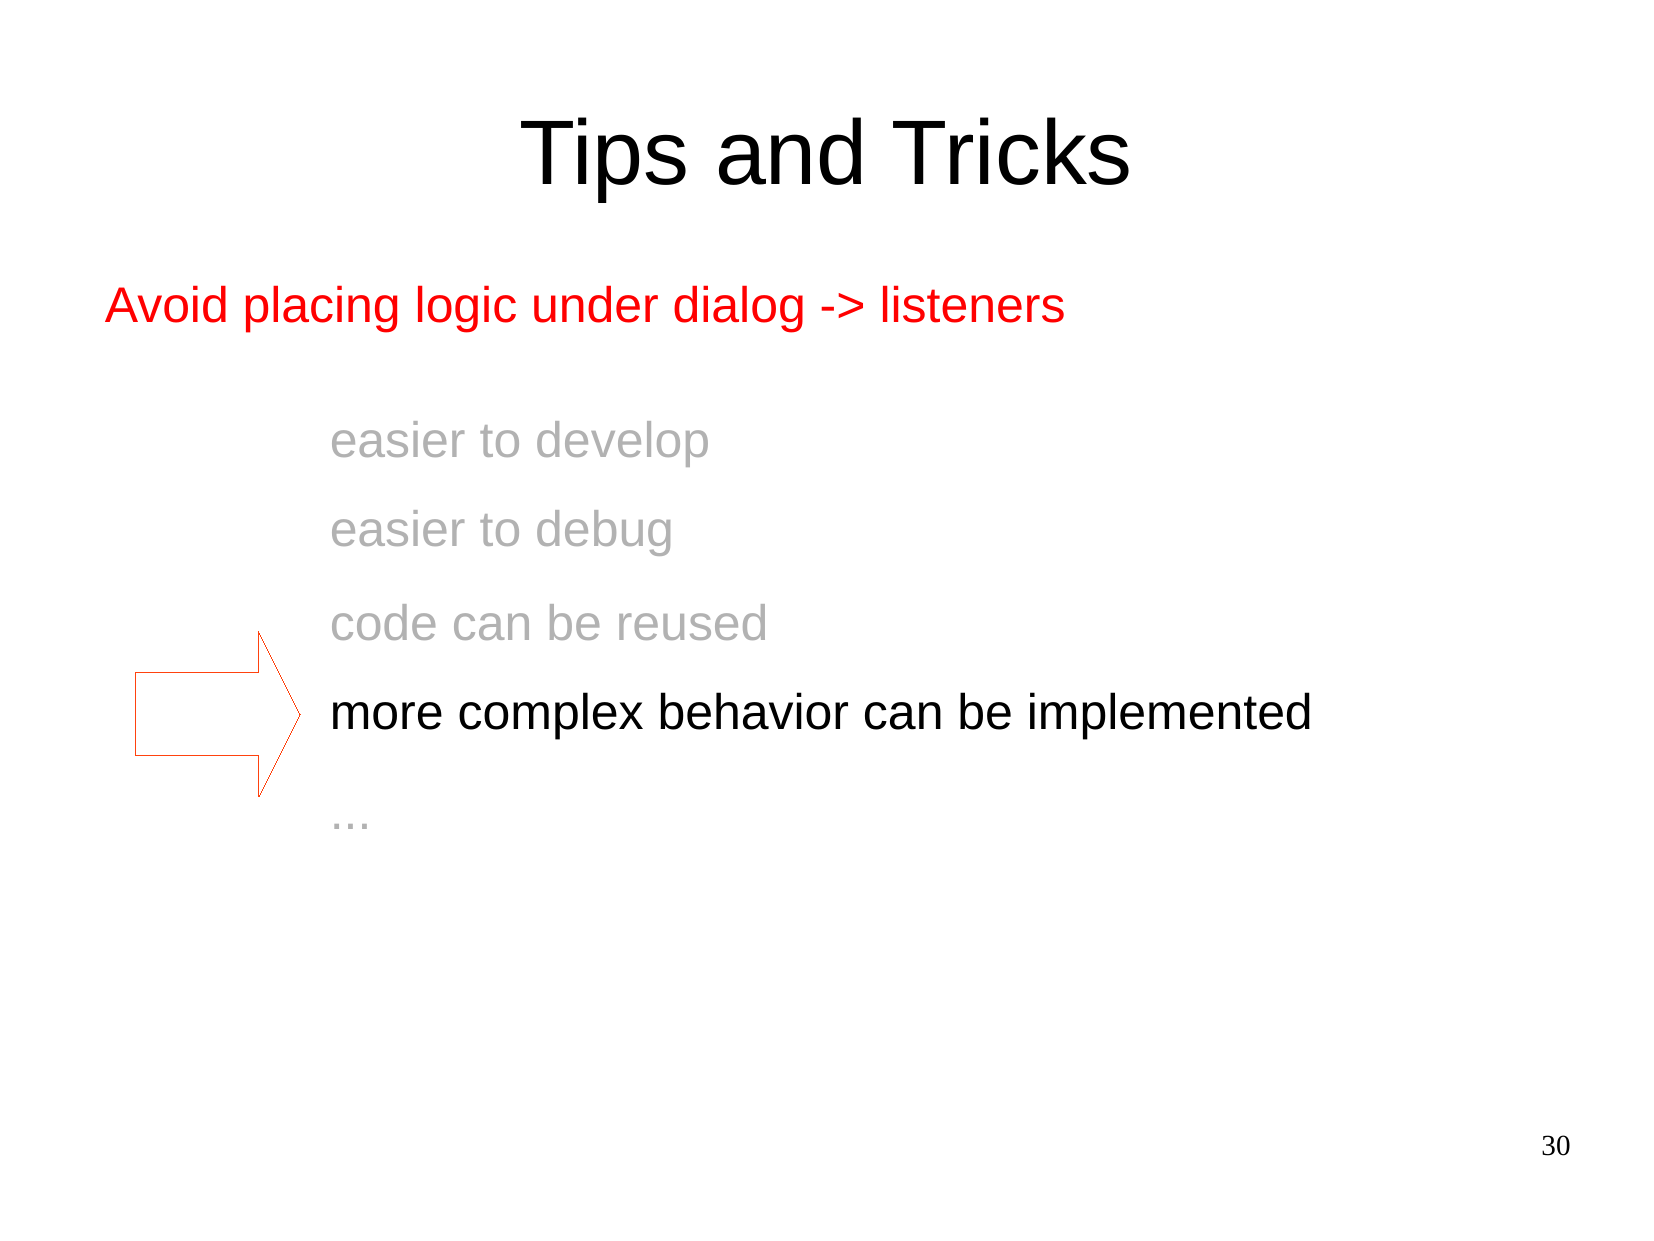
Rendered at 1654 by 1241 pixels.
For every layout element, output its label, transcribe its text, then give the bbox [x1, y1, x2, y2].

title Tips and Tricks [82, 49, 1571, 257]
text_box code can be reused [315, 588, 784, 660]
text_box easier to debug [315, 493, 690, 565]
text_box ... [315, 777, 387, 849]
text_box easier to develop [315, 405, 726, 477]
text_box Avoid placing logic under dialog -> listeners [90, 270, 1576, 342]
text_box more complex behavior can be implemented [315, 676, 1329, 748]
